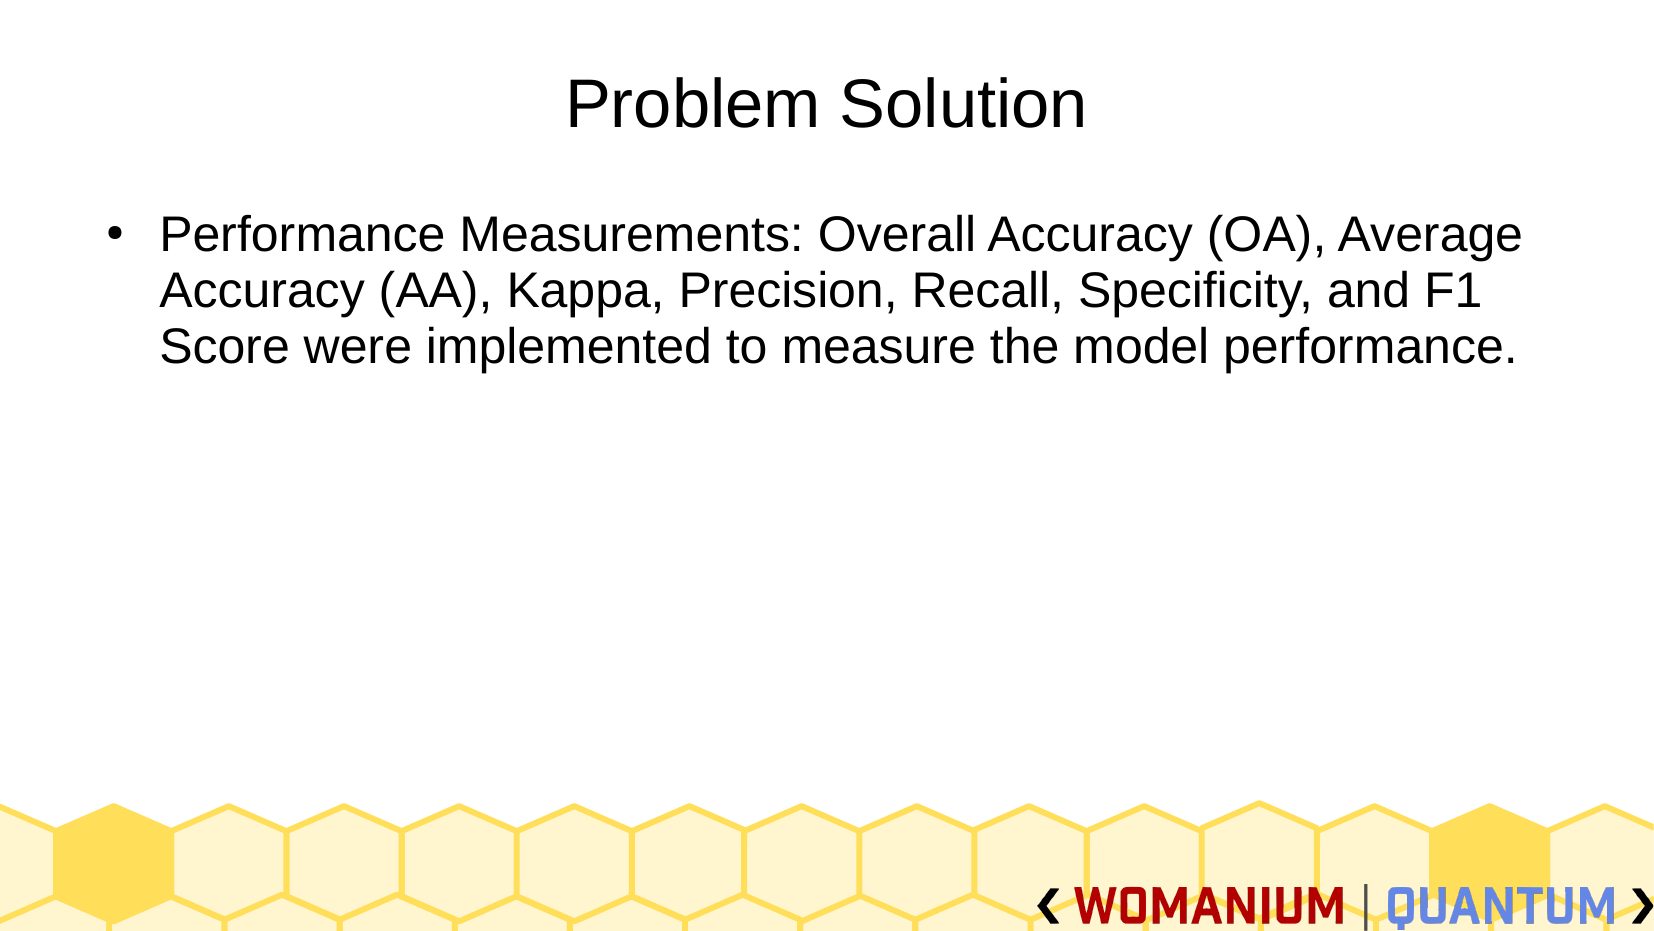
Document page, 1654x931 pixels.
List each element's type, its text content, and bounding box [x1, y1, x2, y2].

title Problem Solution [88, 29, 1565, 178]
picture [1037, 884, 1654, 931]
list Performance Measurements: Overall Accuracy (OA), Average Accuracy (AA), Kappa, Precision, Recall, Specificity, and F1 Score were implemented to measure the model performance. [88, 206, 1565, 739]
